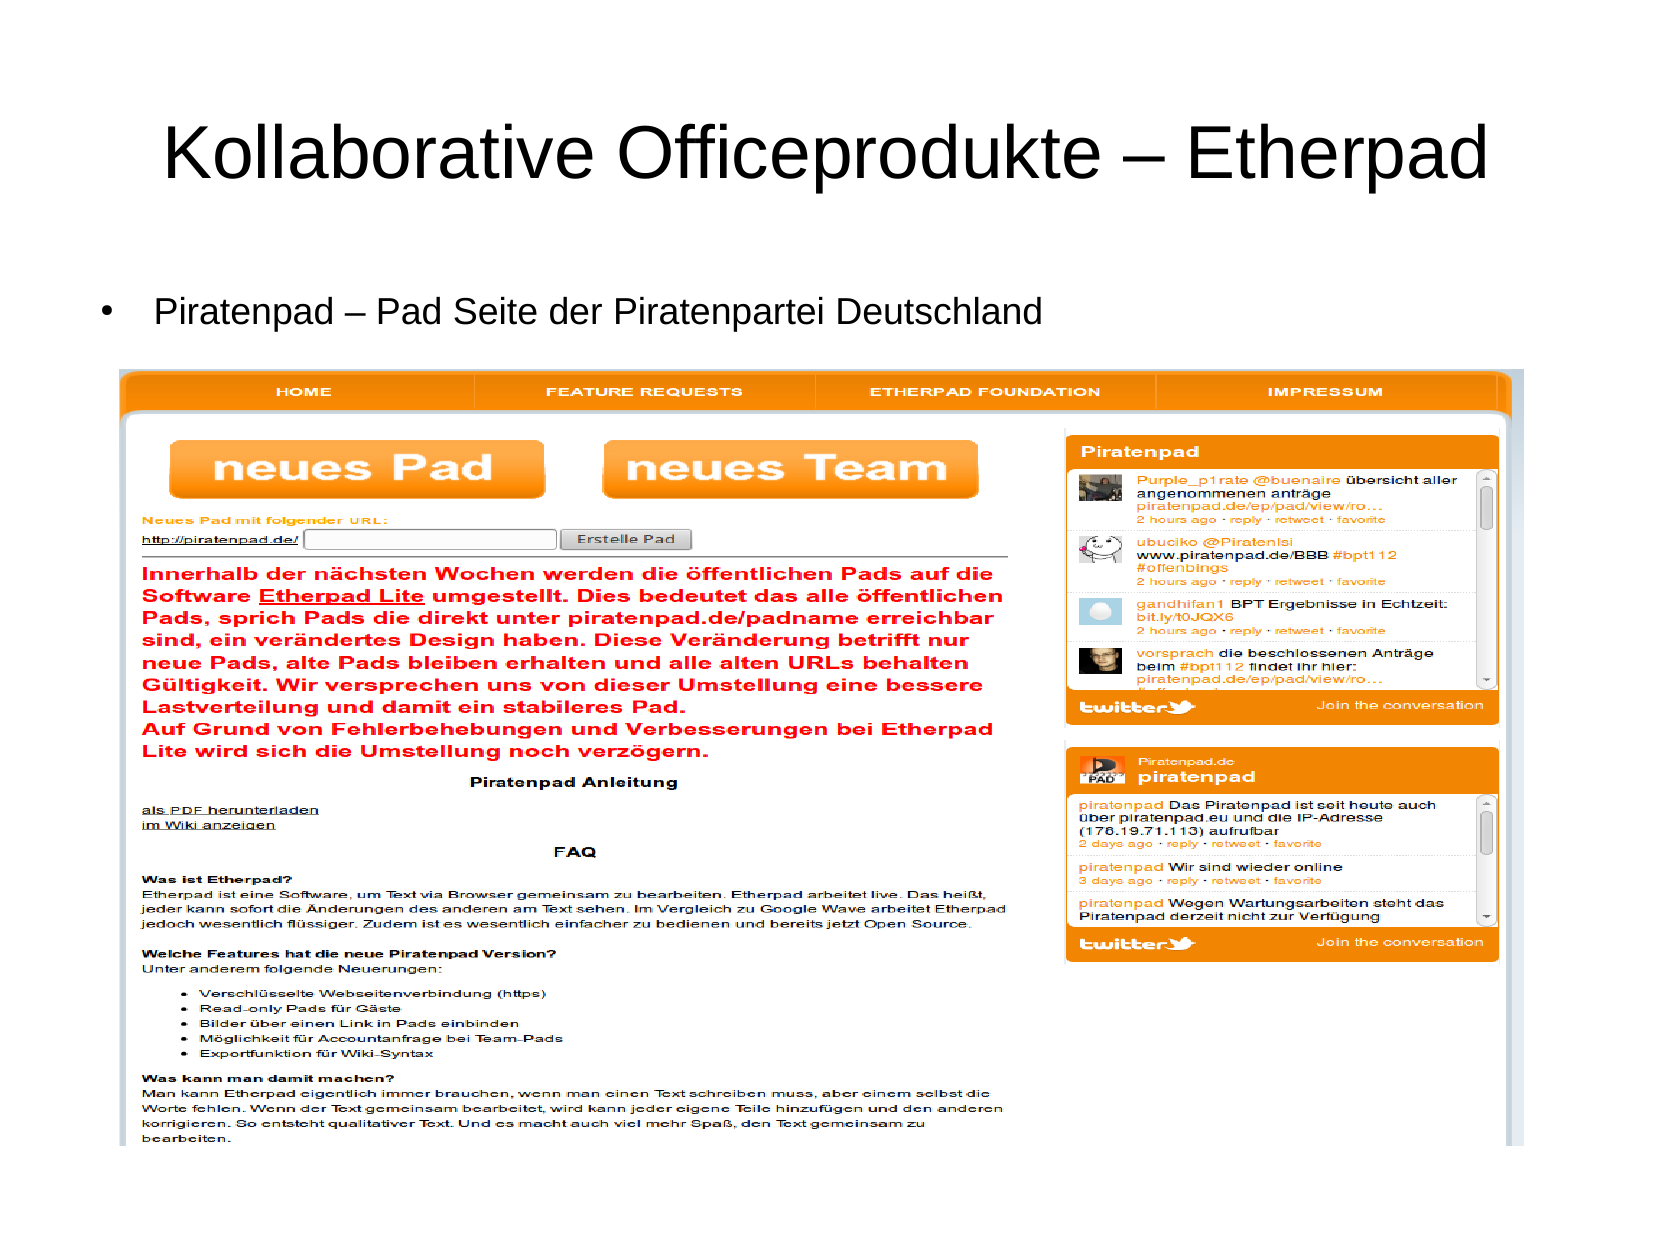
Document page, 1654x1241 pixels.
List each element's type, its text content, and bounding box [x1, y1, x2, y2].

picture [119, 369, 1524, 1146]
list Piratenpad – Pad Seite der Piratenpartei Deutschland [82, 290, 1571, 1109]
title Kollaborative Officeprodukte – Etherpad [82, 49, 1571, 257]
